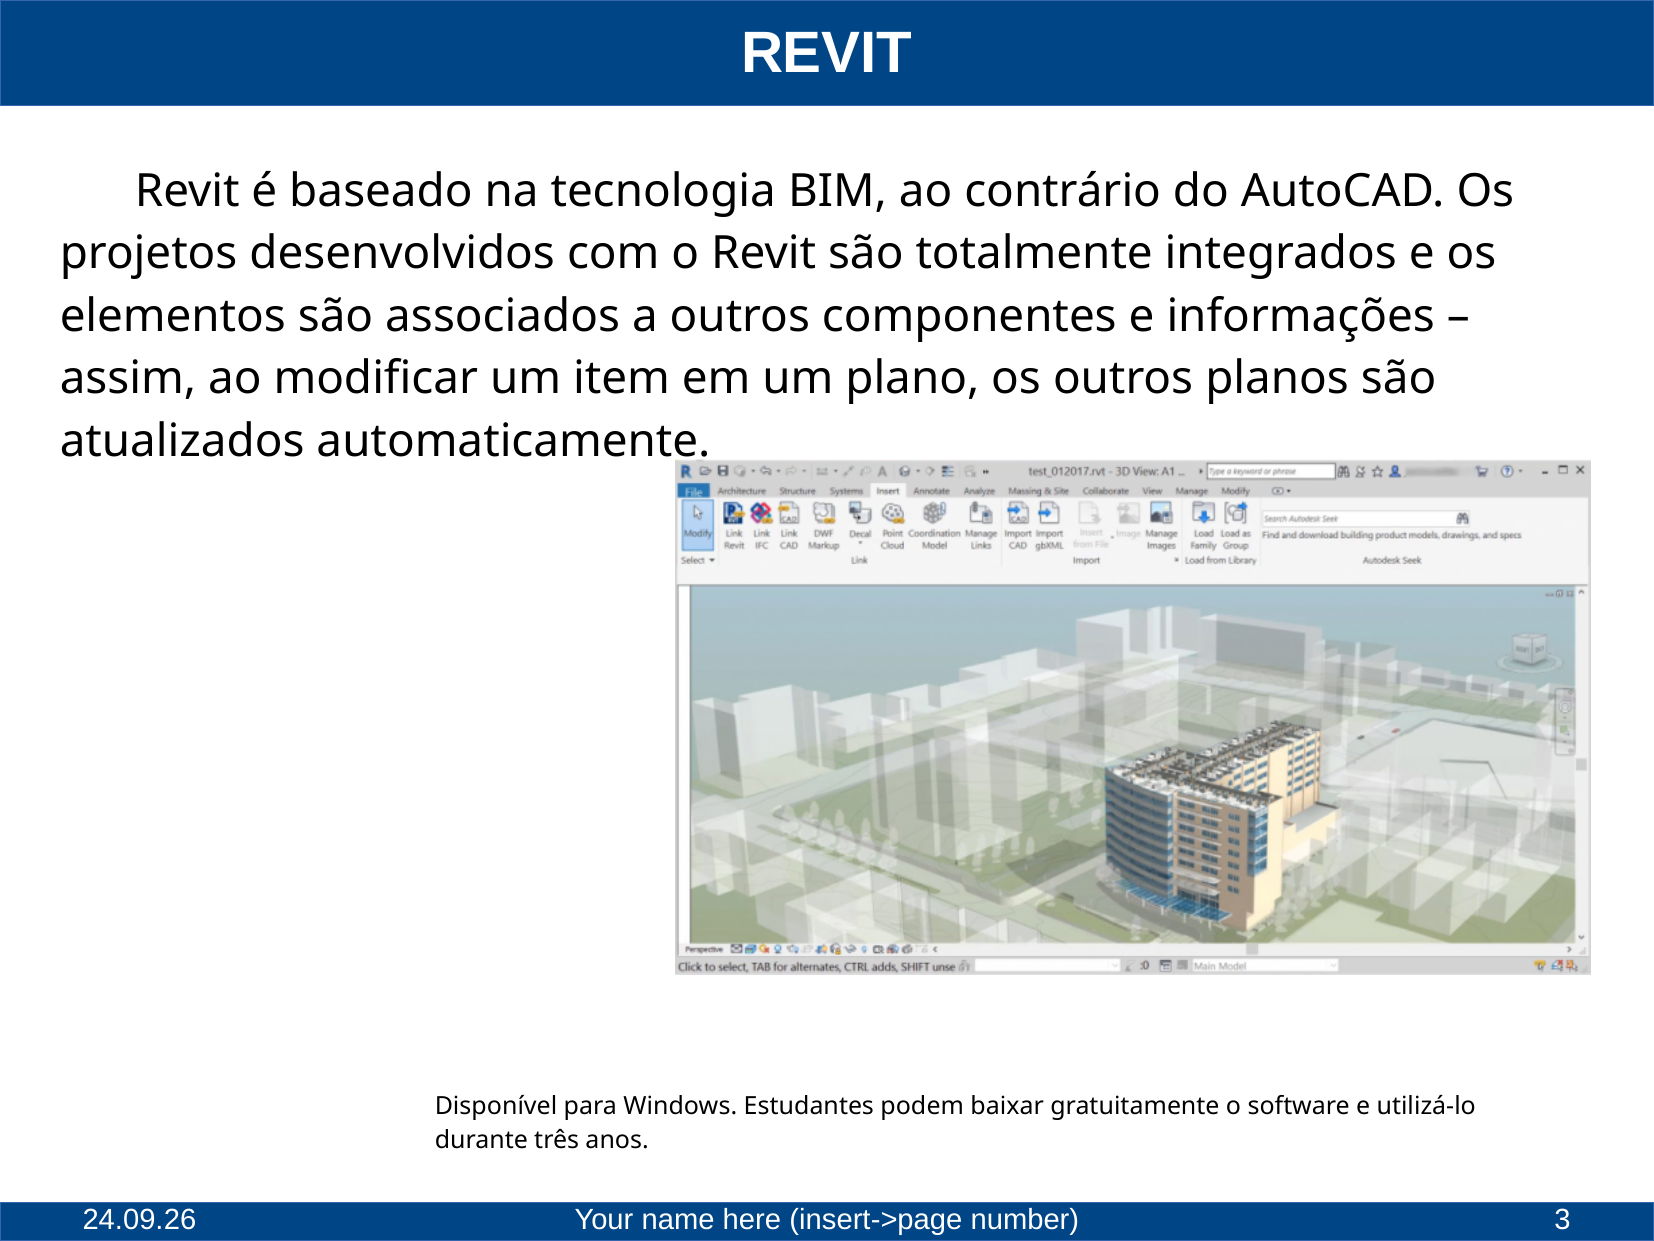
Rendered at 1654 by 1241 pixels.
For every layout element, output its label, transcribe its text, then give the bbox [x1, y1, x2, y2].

picture [675, 466, 1591, 976]
text_box Disponível para Windows. Estudantes podem baixar gratuitamente o software e utilizá-lo durante três anos. [420, 1080, 1591, 1151]
title REVIT [0, 0, 1654, 106]
text_box Revit é baseado na tecnologia BIM, ao contrário do AutoCAD. Os projetos desenvolvidos com o Revit são totalmente integrados e os elementos são associados a outros componentes e informações – assim, ao modificar um item em um plano, os outros planos são atualizados automaticamente. [45, 150, 1621, 466]
